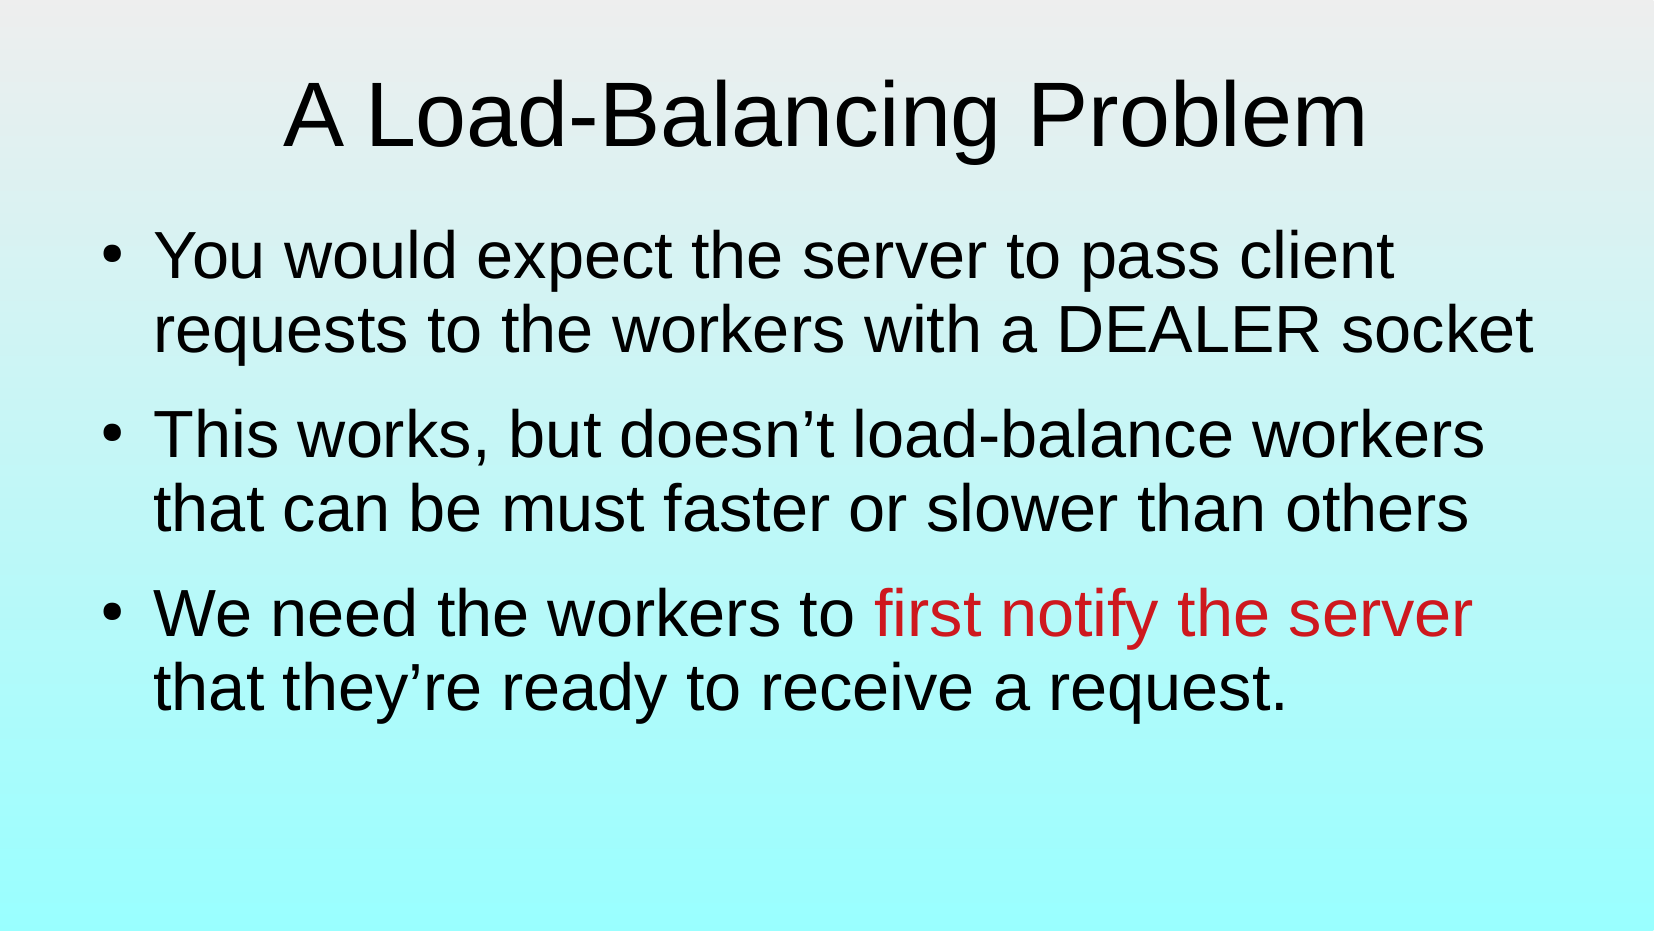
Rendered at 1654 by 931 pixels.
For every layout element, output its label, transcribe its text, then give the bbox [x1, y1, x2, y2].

list You would expect the server to pass client requests to the workers with a DEALER socket This works, but doesn’t load-balance workers that can be must faster or slower than others We need the workers to first notify the server that they’re ready to receive a request. [82, 217, 1571, 758]
title A Load-Balancing Problem [82, 37, 1571, 193]
